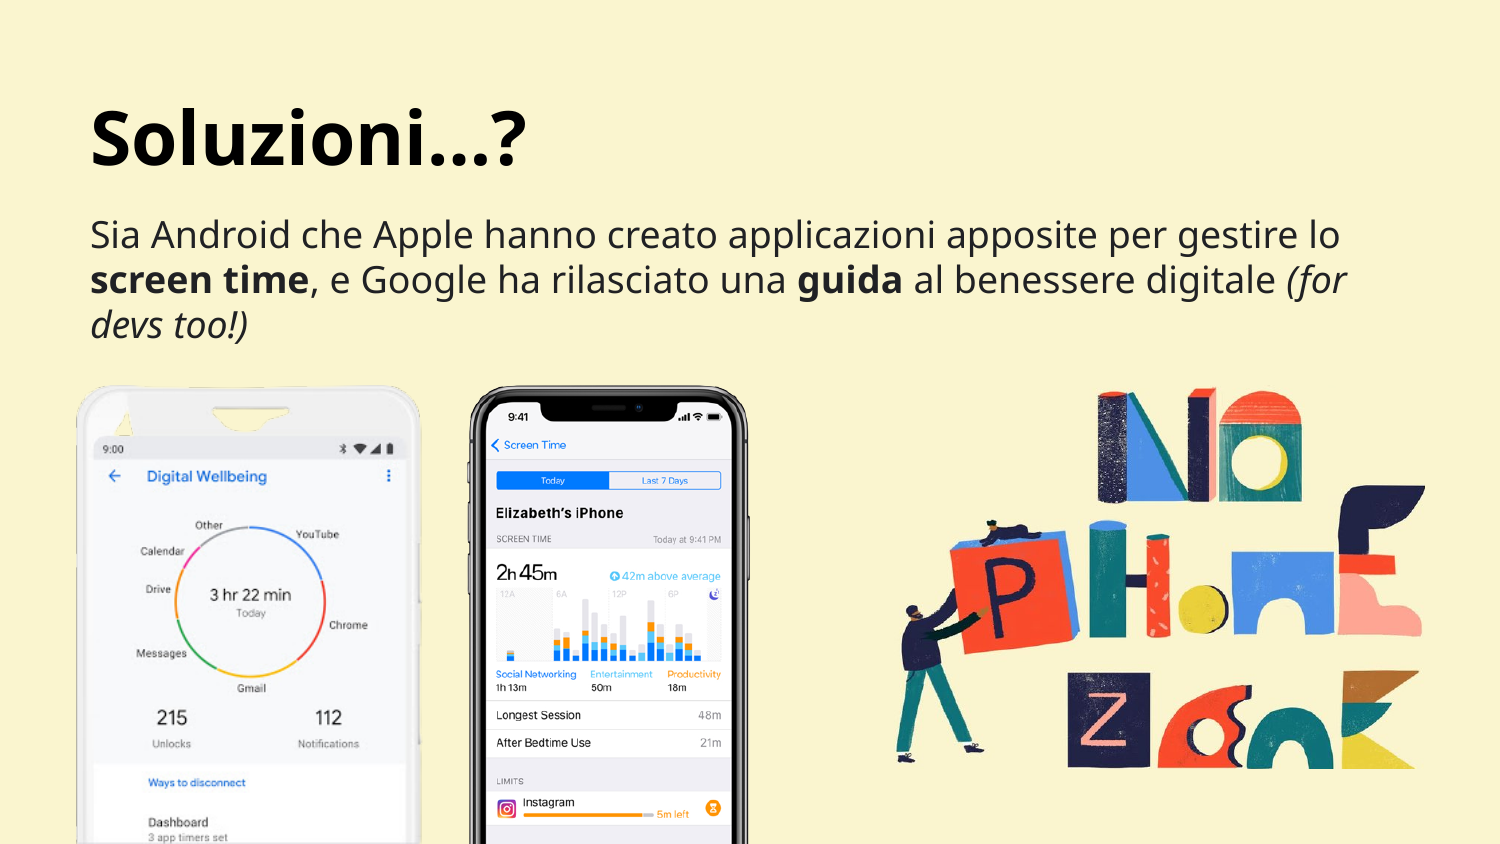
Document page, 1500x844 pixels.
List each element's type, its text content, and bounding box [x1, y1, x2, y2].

text_box Sia Android che Apple hanno creato applicazioni apposite per gestire lo screen time, e Google ha rilasciato una guida al benessere digitale (for devs too!) [74, 196, 1425, 362]
title Soluzioni…? [75, 50, 1425, 196]
picture [75, 385, 423, 844]
picture [893, 385, 1425, 769]
picture [462, 385, 755, 844]
